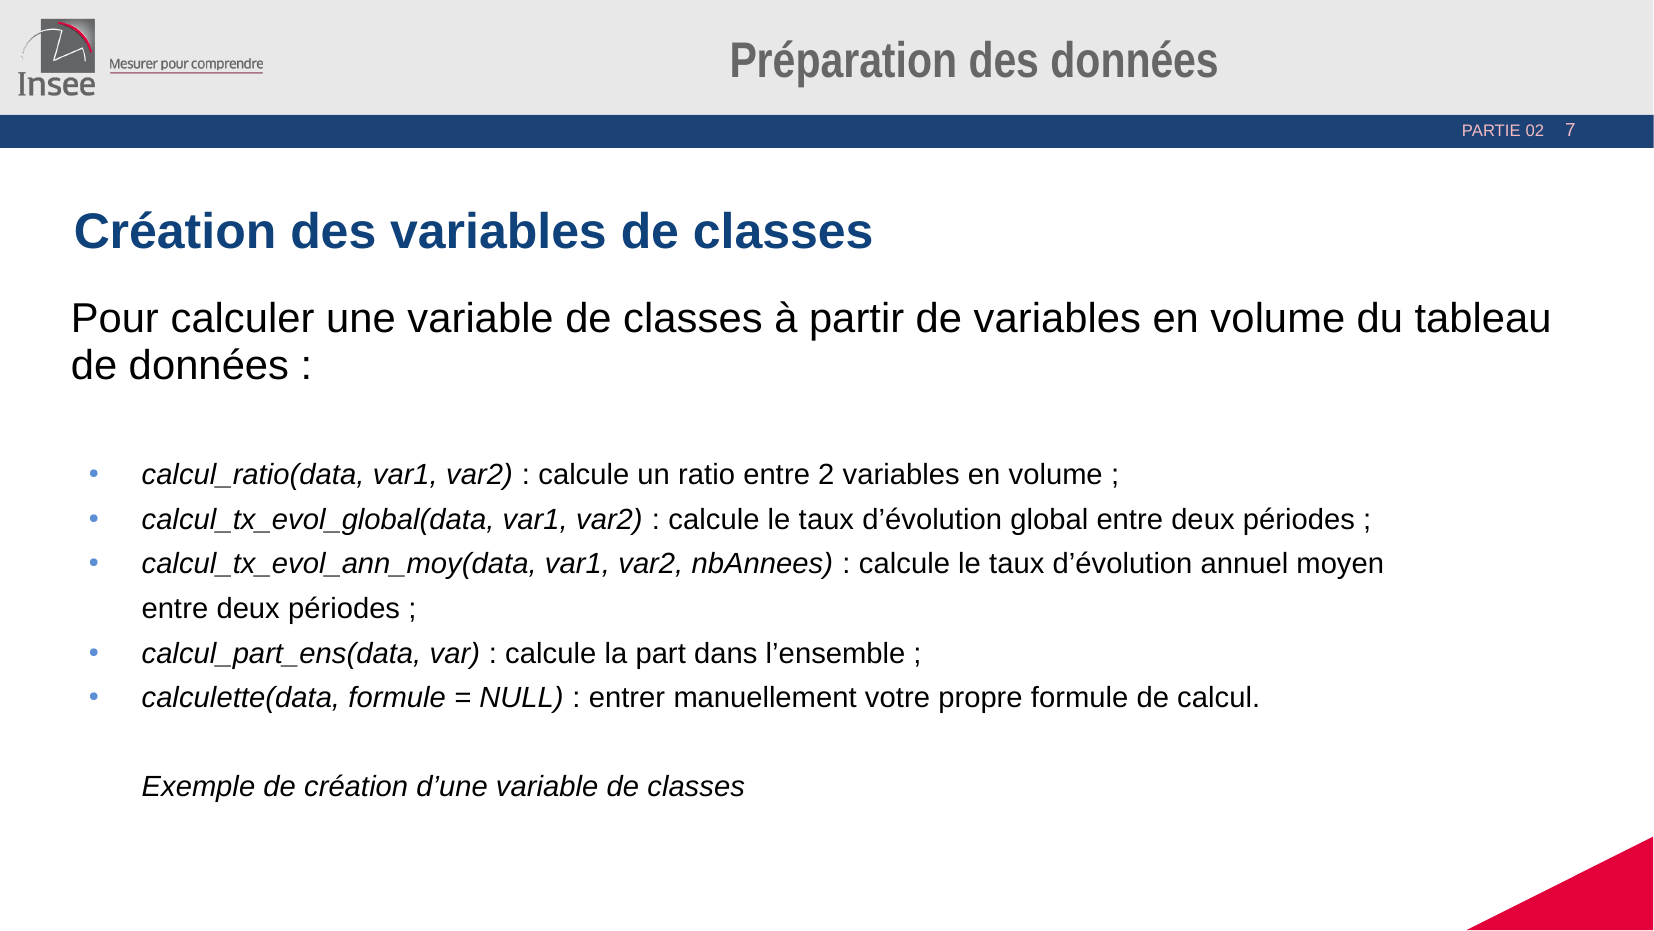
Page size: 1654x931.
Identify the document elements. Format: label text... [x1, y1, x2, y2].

list Pour calculer une variable de classes à partir de variables en volume du tableau de données : calcul_ratio(data, var1, var2) : calcule un ratio entre 2 variables en volume ; calcul_tx_evol_global(data, var1, var2) : calcule le taux d’évolution global entre deux périodes ; calcul_tx_evol_ann_moy(data, var1, var2, nbAnnees) : calcule le taux d’évolution annuel moyen entre deux périodes ; calcul_part_ens(data, var) : calcule la part dans l’ensemble ; calculette(data, formule = NULL) : entrer manuellement votre propre formule de calcul. Exemple de création d’une variable de classes [53, 295, 1583, 827]
text_box PARTIE 02 [1311, 114, 1560, 148]
text_box Création des variables de classes [59, 196, 1607, 272]
picture [14, 0, 263, 99]
title Préparation des données [295, 0, 1654, 119]
